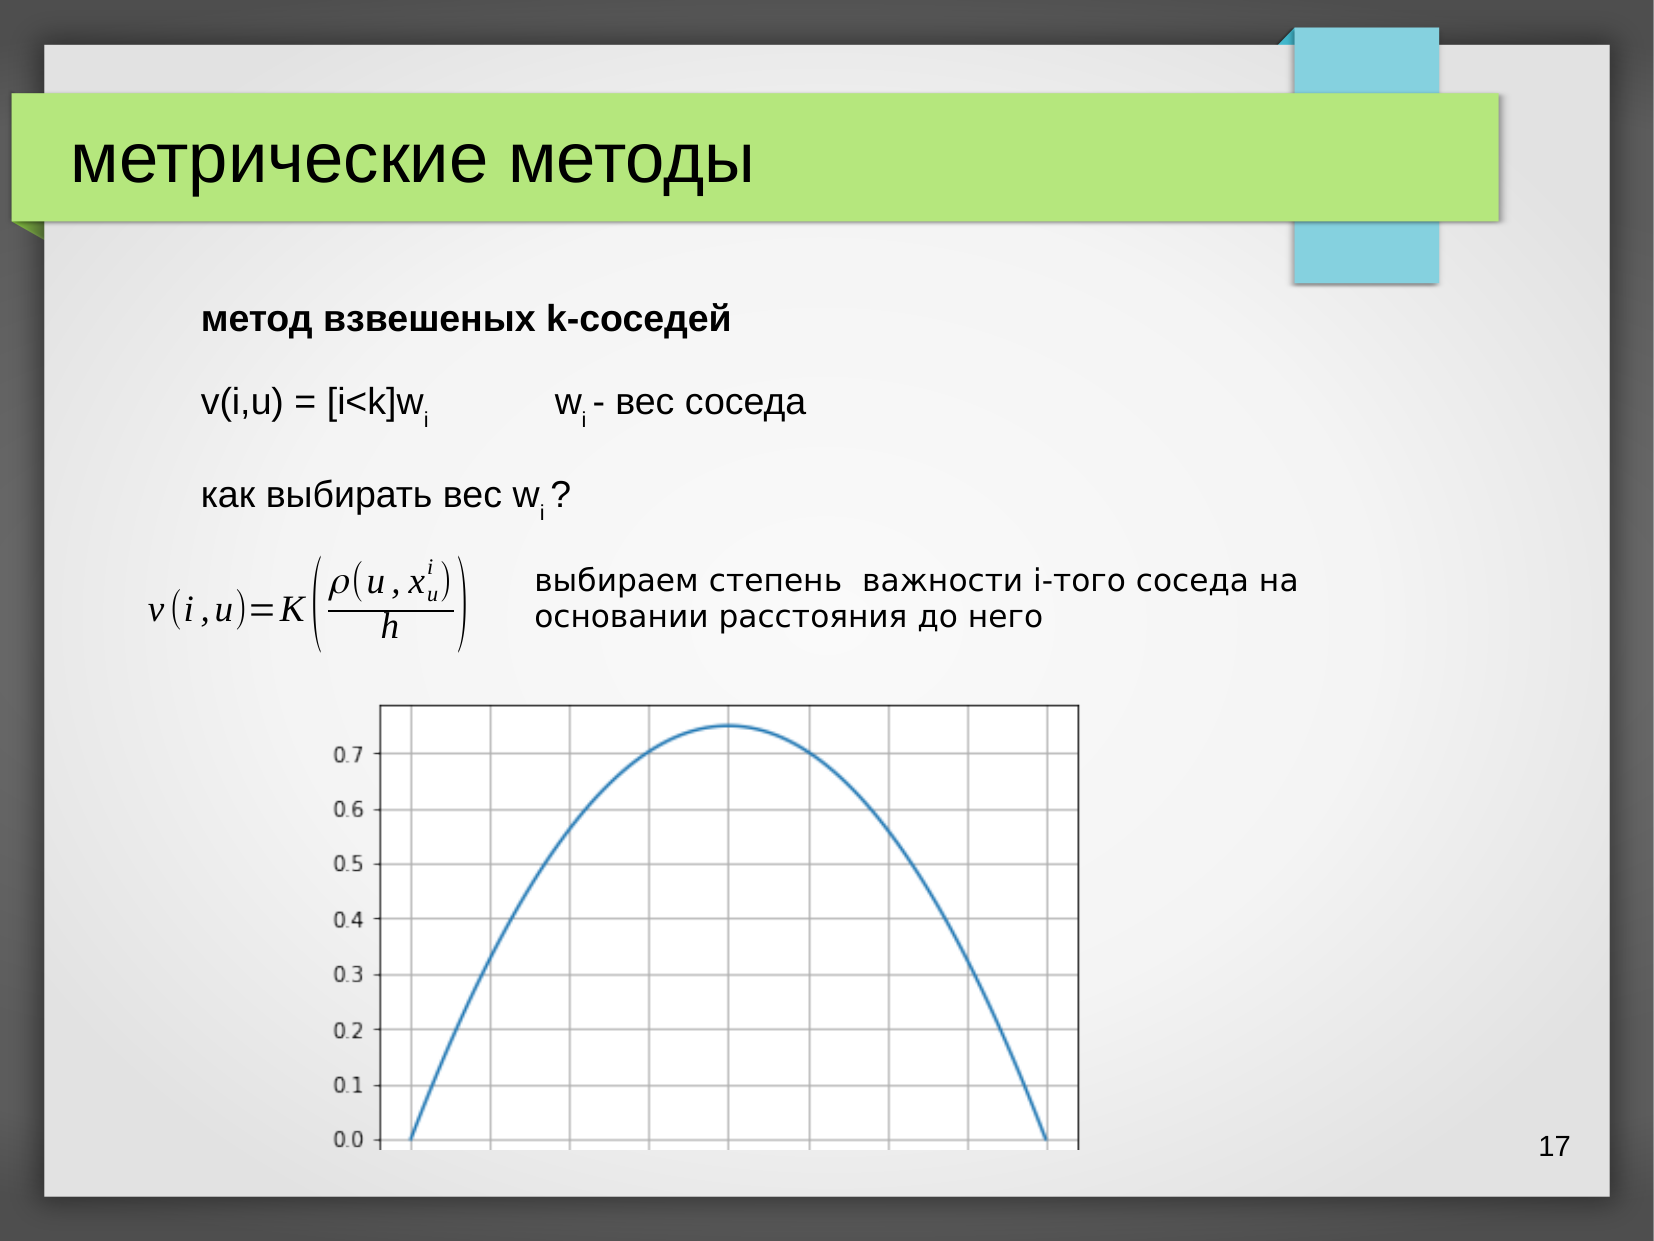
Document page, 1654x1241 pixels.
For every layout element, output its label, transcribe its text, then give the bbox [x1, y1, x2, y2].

picture [0, 0, 1654, 1241]
text_box метод взвешеных k-соседей v(i,u) = [i<k]wi wi - вес соседа как выбирать вес wi ? [200, 267, 934, 555]
chart [141, 554, 476, 656]
text_box выбираем степень важности i-того соседа на основании расстояния до него [519, 555, 1453, 662]
title метрические методы [70, 118, 1205, 199]
